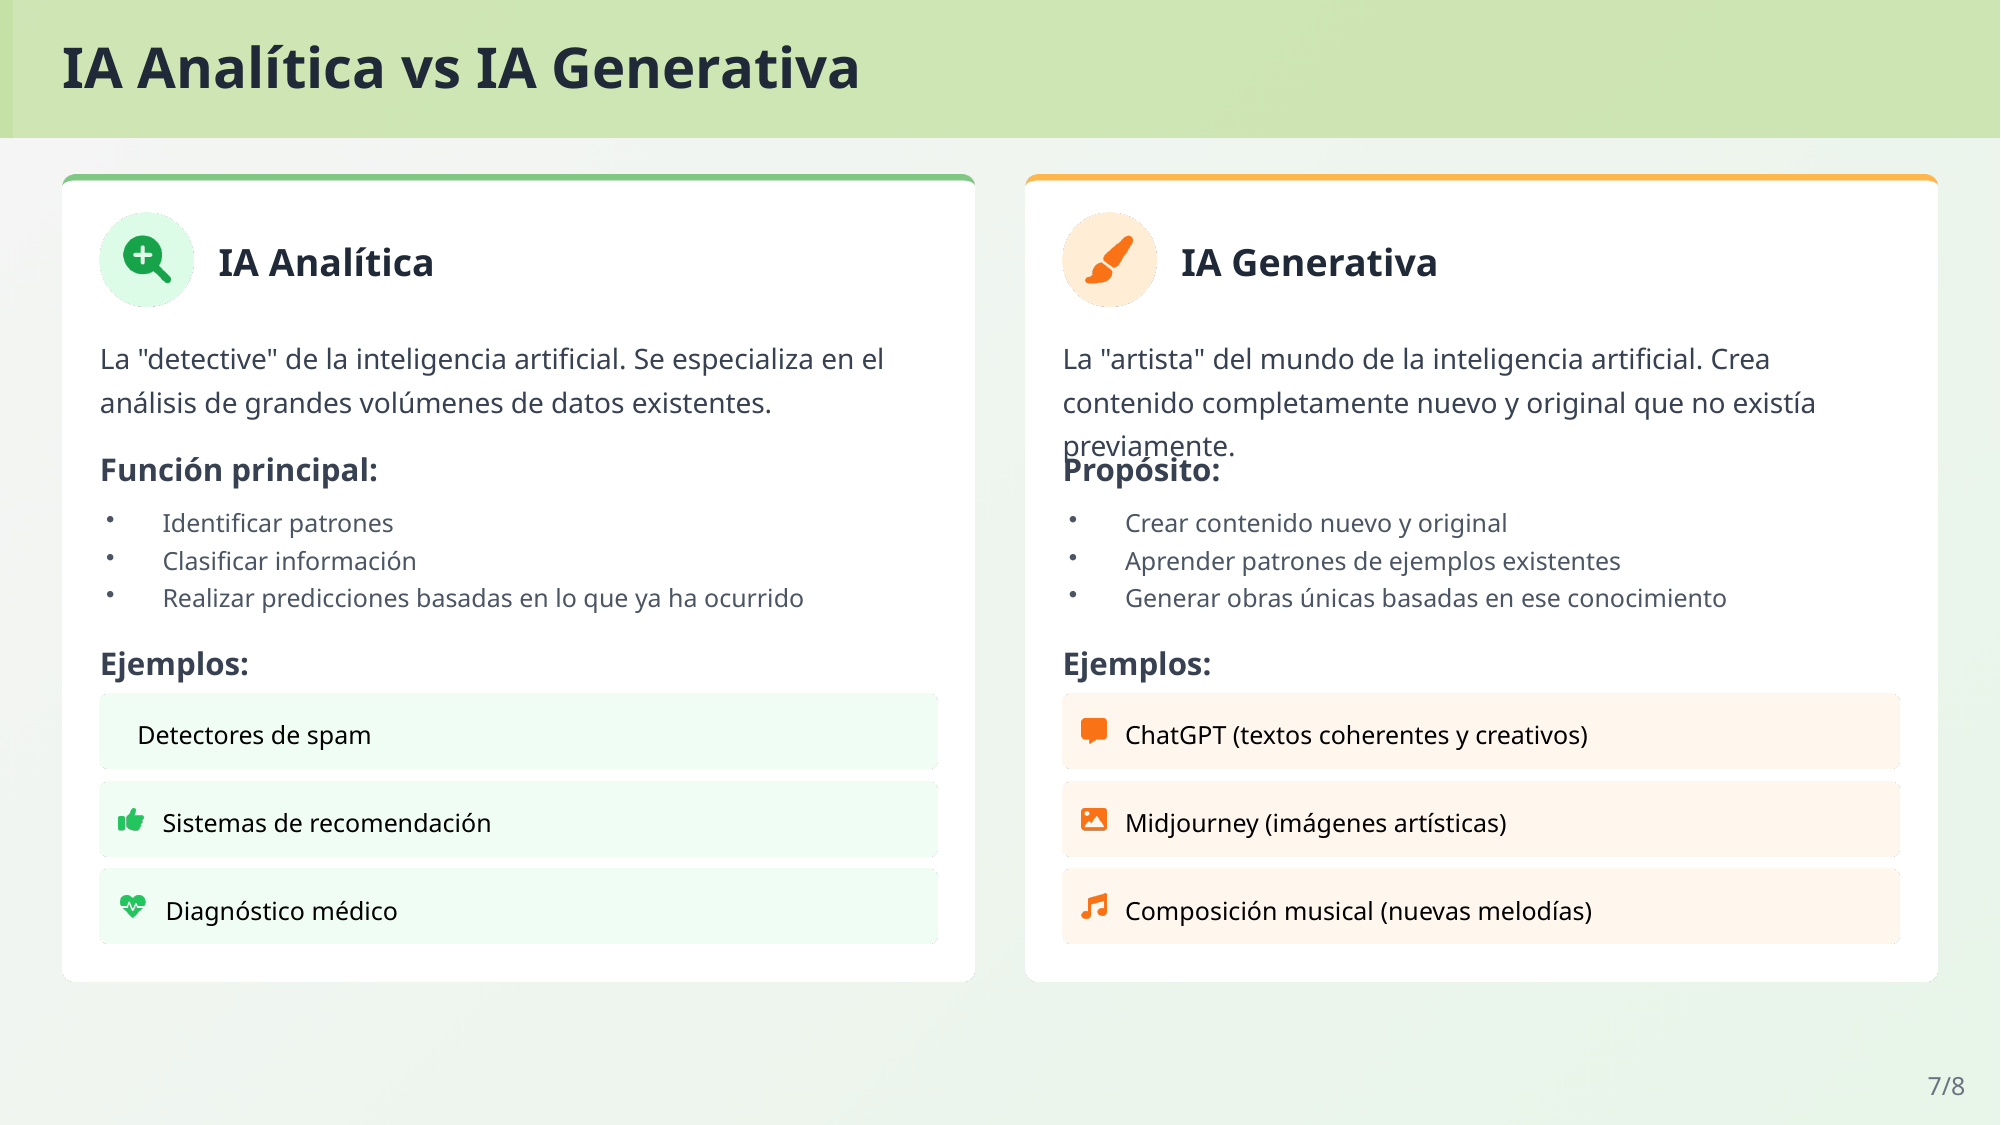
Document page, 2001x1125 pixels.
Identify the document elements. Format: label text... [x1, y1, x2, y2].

text_box Realizar predicciones basadas en lo que ya ha ocurrido [106, 575, 1068, 613]
text_box Crear contenido nuevo y original [1068, 500, 2000, 537]
text_box Identificar patrones [106, 500, 938, 537]
text_box Propósito: [1062, 443, 1900, 488]
text_box 7/8 [1927, 1062, 1970, 1100]
text_box Ejemplos: [1062, 637, 1900, 682]
text_box Generar obras únicas basadas en ese conocimiento [1068, 575, 2000, 613]
text_box Clasificar información [106, 537, 938, 575]
text_box Diagnóstico médico [165, 887, 428, 925]
text_box La "artista" del mundo de la inteligencia artificial. Crea contenido completamente nuevo y original que no existía previamente. [1062, 331, 1900, 419]
text_box ChatGPT (textos coherentes y creativos) [1125, 712, 1667, 750]
text_box Composición musical (nuevas melodías) [1124, 887, 1664, 925]
text_box La "detective" de la inteligencia artificial. Se especializa en el análisis de grandes volúmenes de datos existentes. [99, 331, 938, 419]
text_box Sistemas de recomendación [162, 800, 541, 838]
text_box Función principal: [99, 443, 938, 488]
text_box Midjourney (imágenes artísticas) [1125, 800, 1559, 838]
text_box IA Generativa [1181, 234, 1470, 285]
text_box Detectores de spam [137, 712, 406, 750]
text_box IA Analítica [218, 234, 461, 285]
text_box Aprender patrones de ejemplos existentes [1068, 537, 2000, 575]
text_box Ejemplos: [99, 637, 938, 682]
text_box IA Analítica vs IA Generativa [62, 37, 2000, 100]
picture [0, 0, 2000, 1125]
